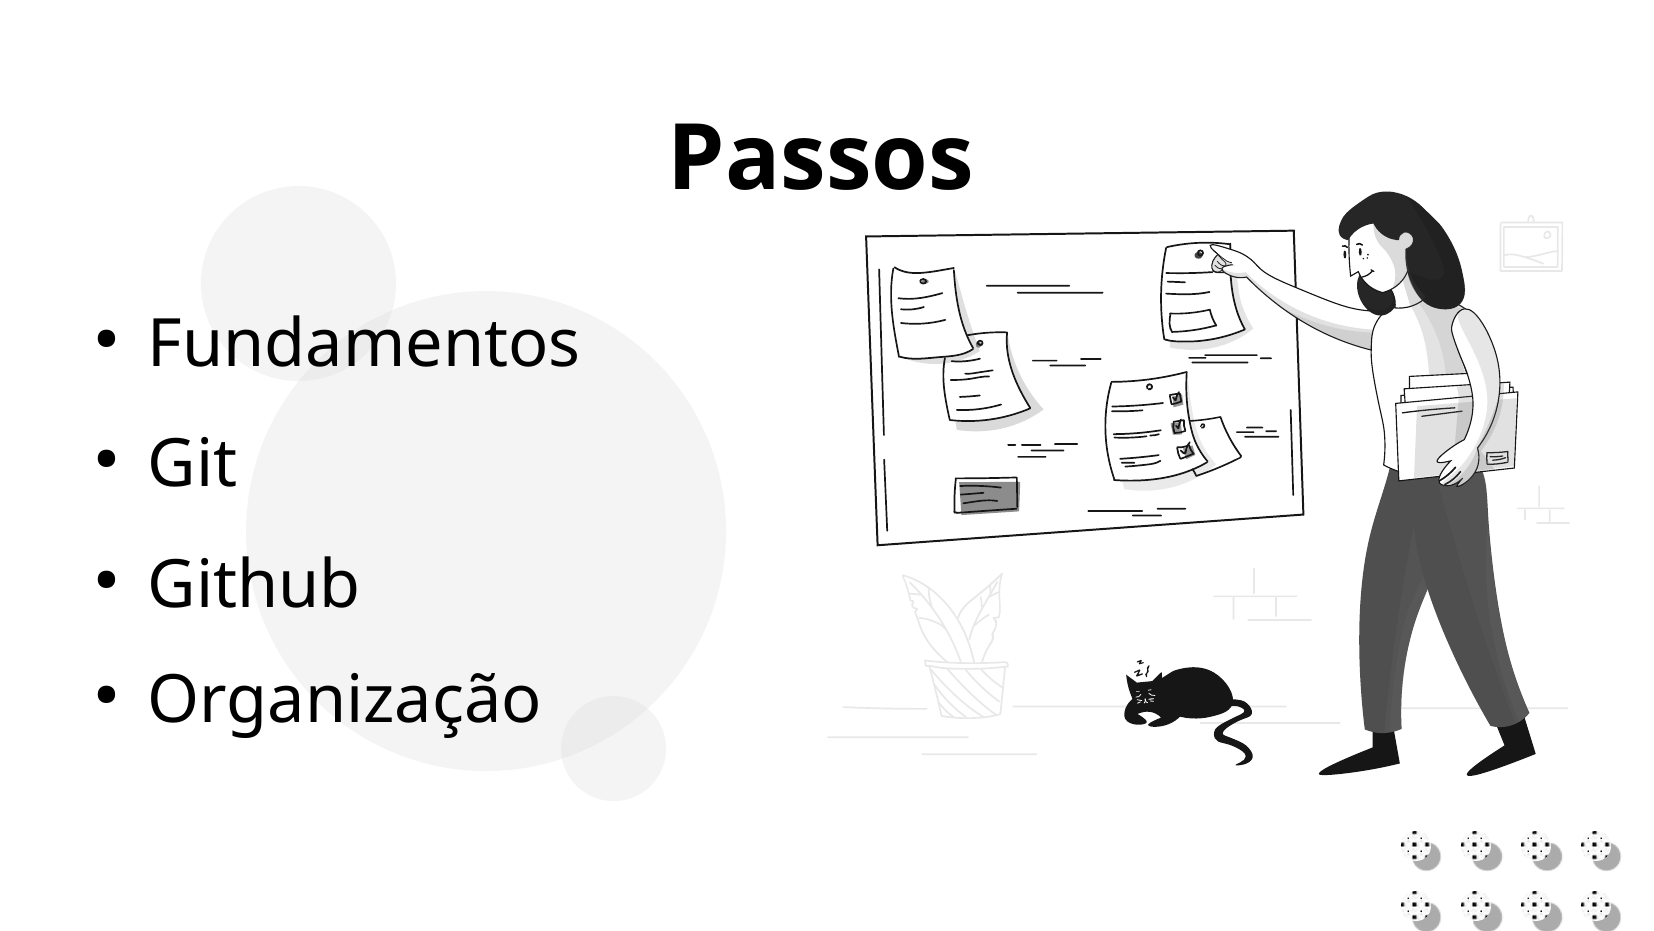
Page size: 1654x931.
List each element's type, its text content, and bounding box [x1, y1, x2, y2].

picture [1520, 890, 1552, 922]
picture [1461, 890, 1492, 922]
picture [1400, 891, 1432, 922]
picture [1520, 831, 1552, 862]
picture [1580, 890, 1612, 922]
list Fundamentos Git Github Organização [76, 295, 1088, 835]
picture [1400, 830, 1432, 862]
picture [1581, 830, 1612, 862]
title Passos [76, 76, 1565, 233]
picture [1460, 830, 1492, 862]
